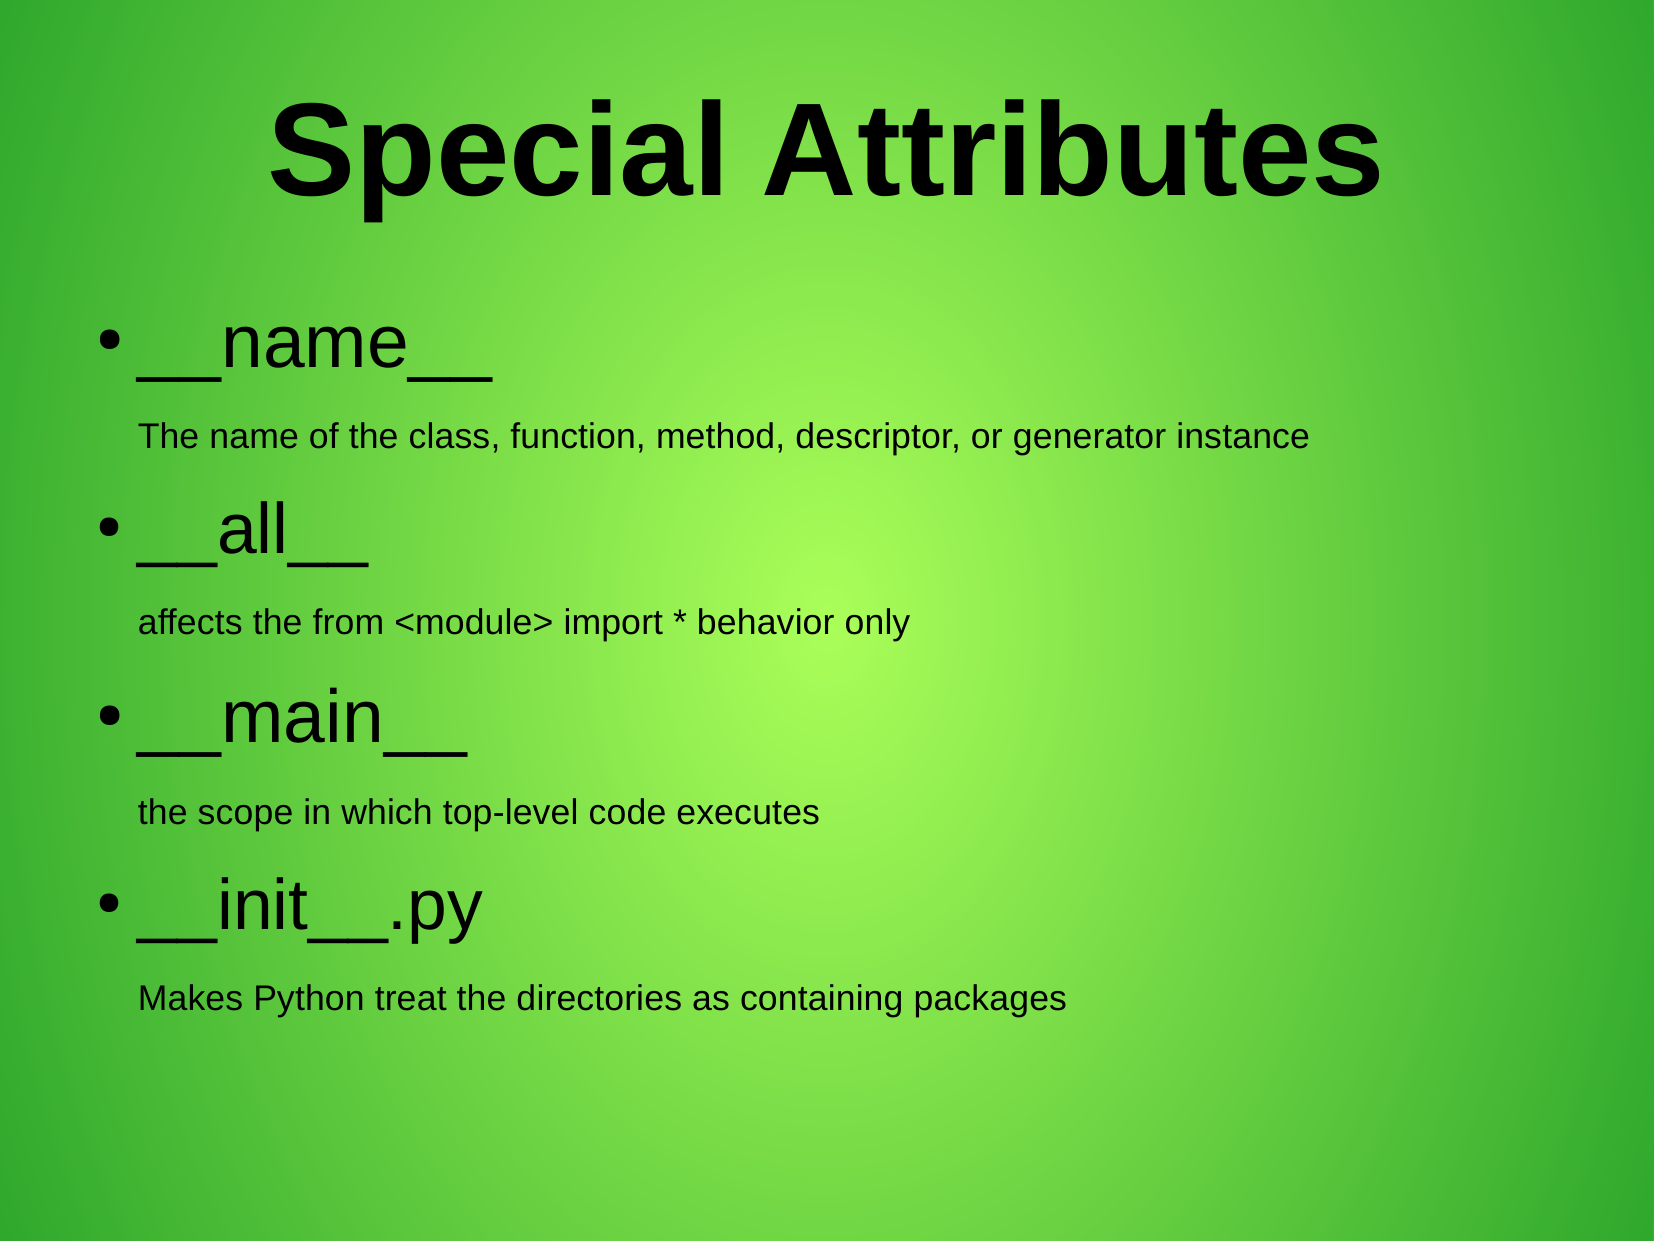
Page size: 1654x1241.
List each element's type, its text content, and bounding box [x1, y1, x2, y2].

list __name__ The name of the class, function, method, descriptor, or generator instance __all__ affects the from <module> import * behavior only __main__ the scope in which top-level code executes __init__.py Makes Python treat the directories as containing packages [82, 299, 1571, 1019]
title Special Attributes [82, 47, 1571, 252]
